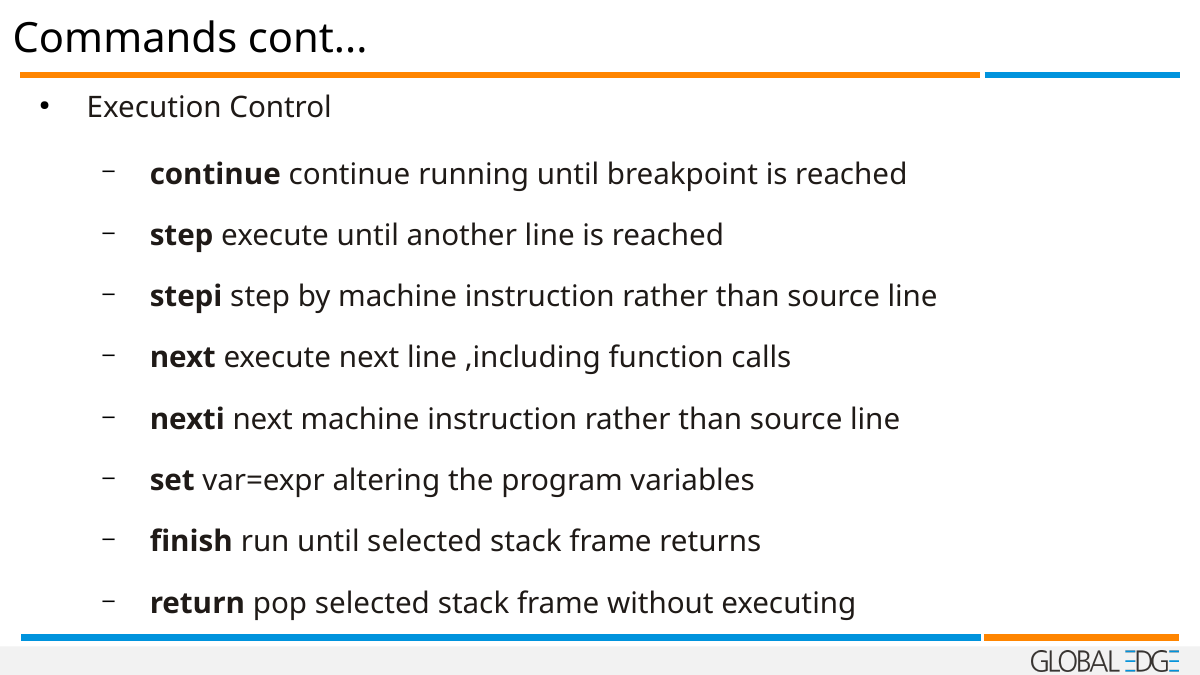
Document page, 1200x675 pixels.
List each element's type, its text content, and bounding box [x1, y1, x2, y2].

picture [1031, 650, 1179, 672]
list Execution Control continue continue running until breakpoint is reached step execute until another line is reached stepi step by machine instruction rather than source line next execute next line ,including function calls nexti next machine instruction rather than source line set var=expr altering the program variables finish run until selected stack frame returns return pop selected stack frame without executing [23, 86, 1183, 626]
title Commands cont... [12, 9, 1088, 63]
